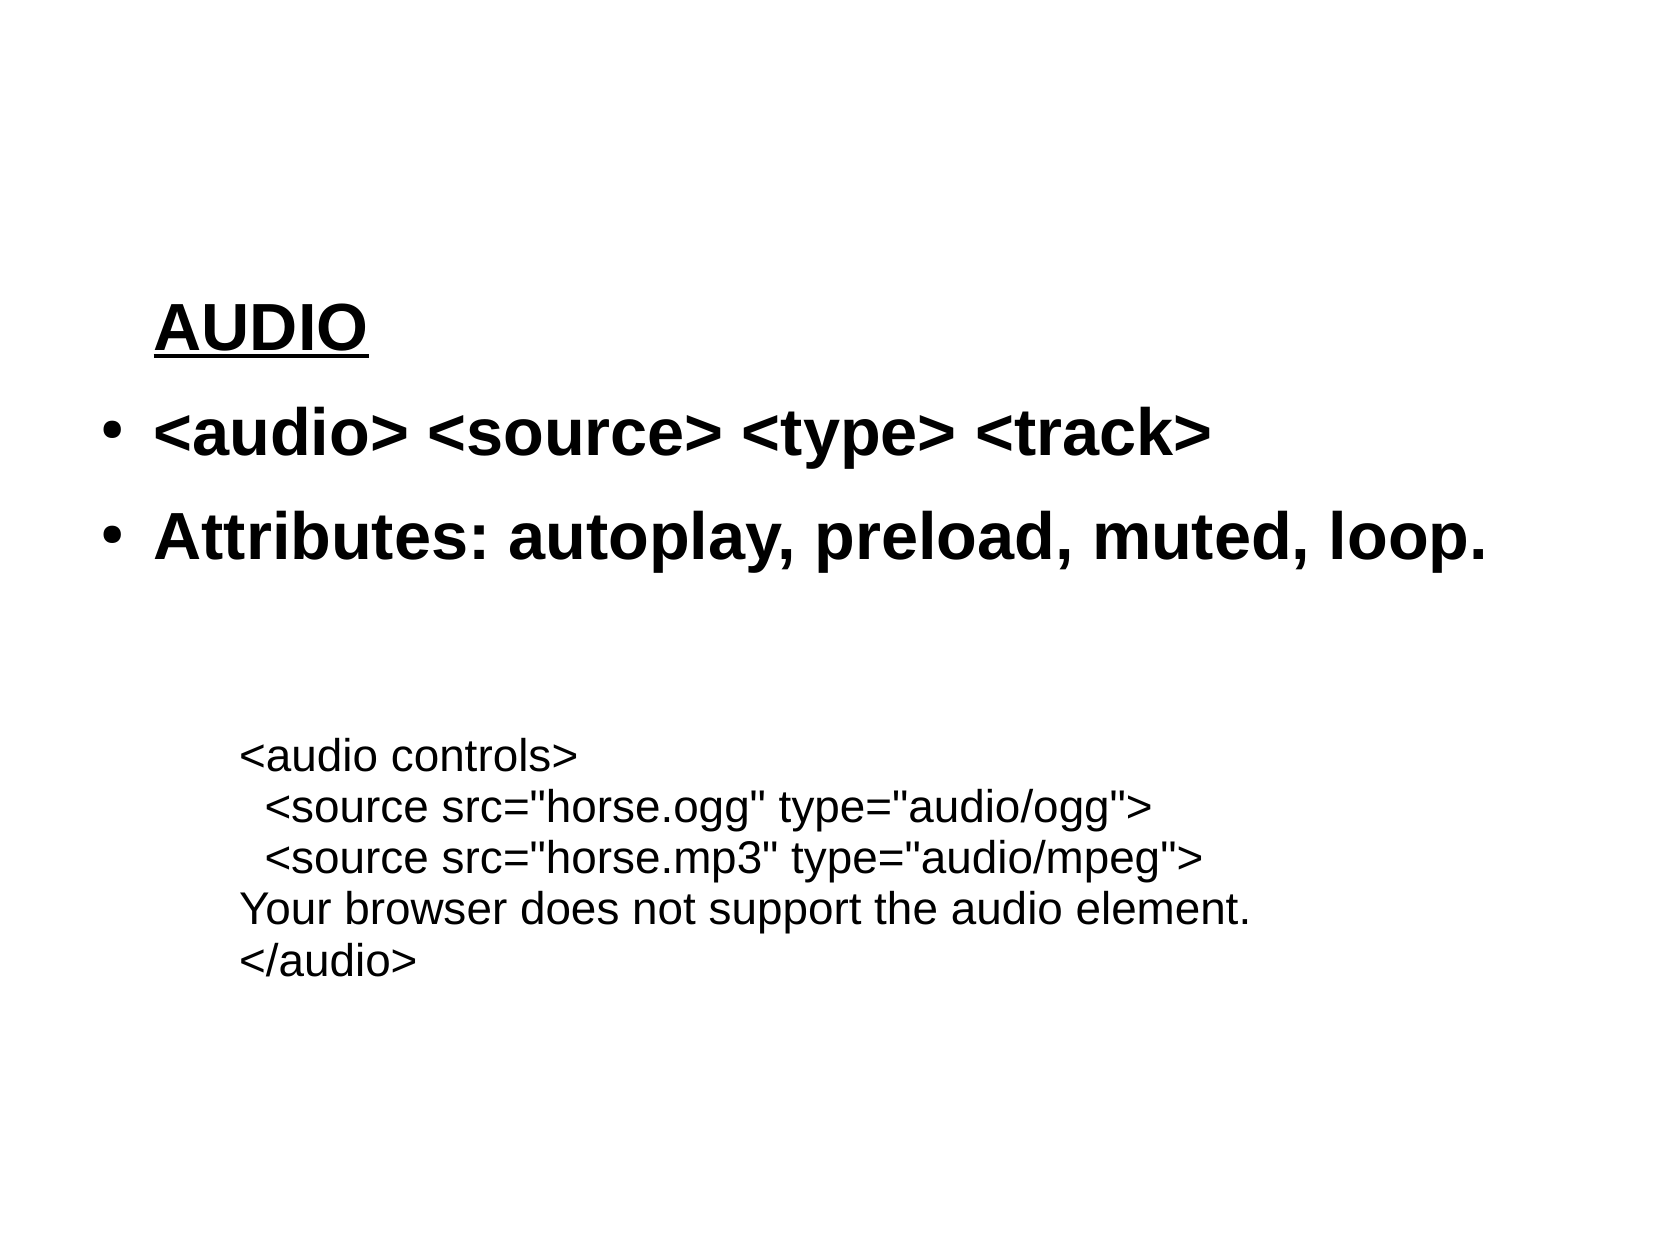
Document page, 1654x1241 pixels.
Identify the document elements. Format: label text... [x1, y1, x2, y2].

text_box <audio controls> <source src="horse.ogg" type="audio/ogg"> <source src="horse.mp3" type="audio/mpeg"> Your browser does not support the audio element. </audio> [224, 722, 1394, 1010]
list AUDIO <audio> <source> <type> <track> Attributes: autoplay, preload, muted, loop. [82, 290, 1571, 1010]
